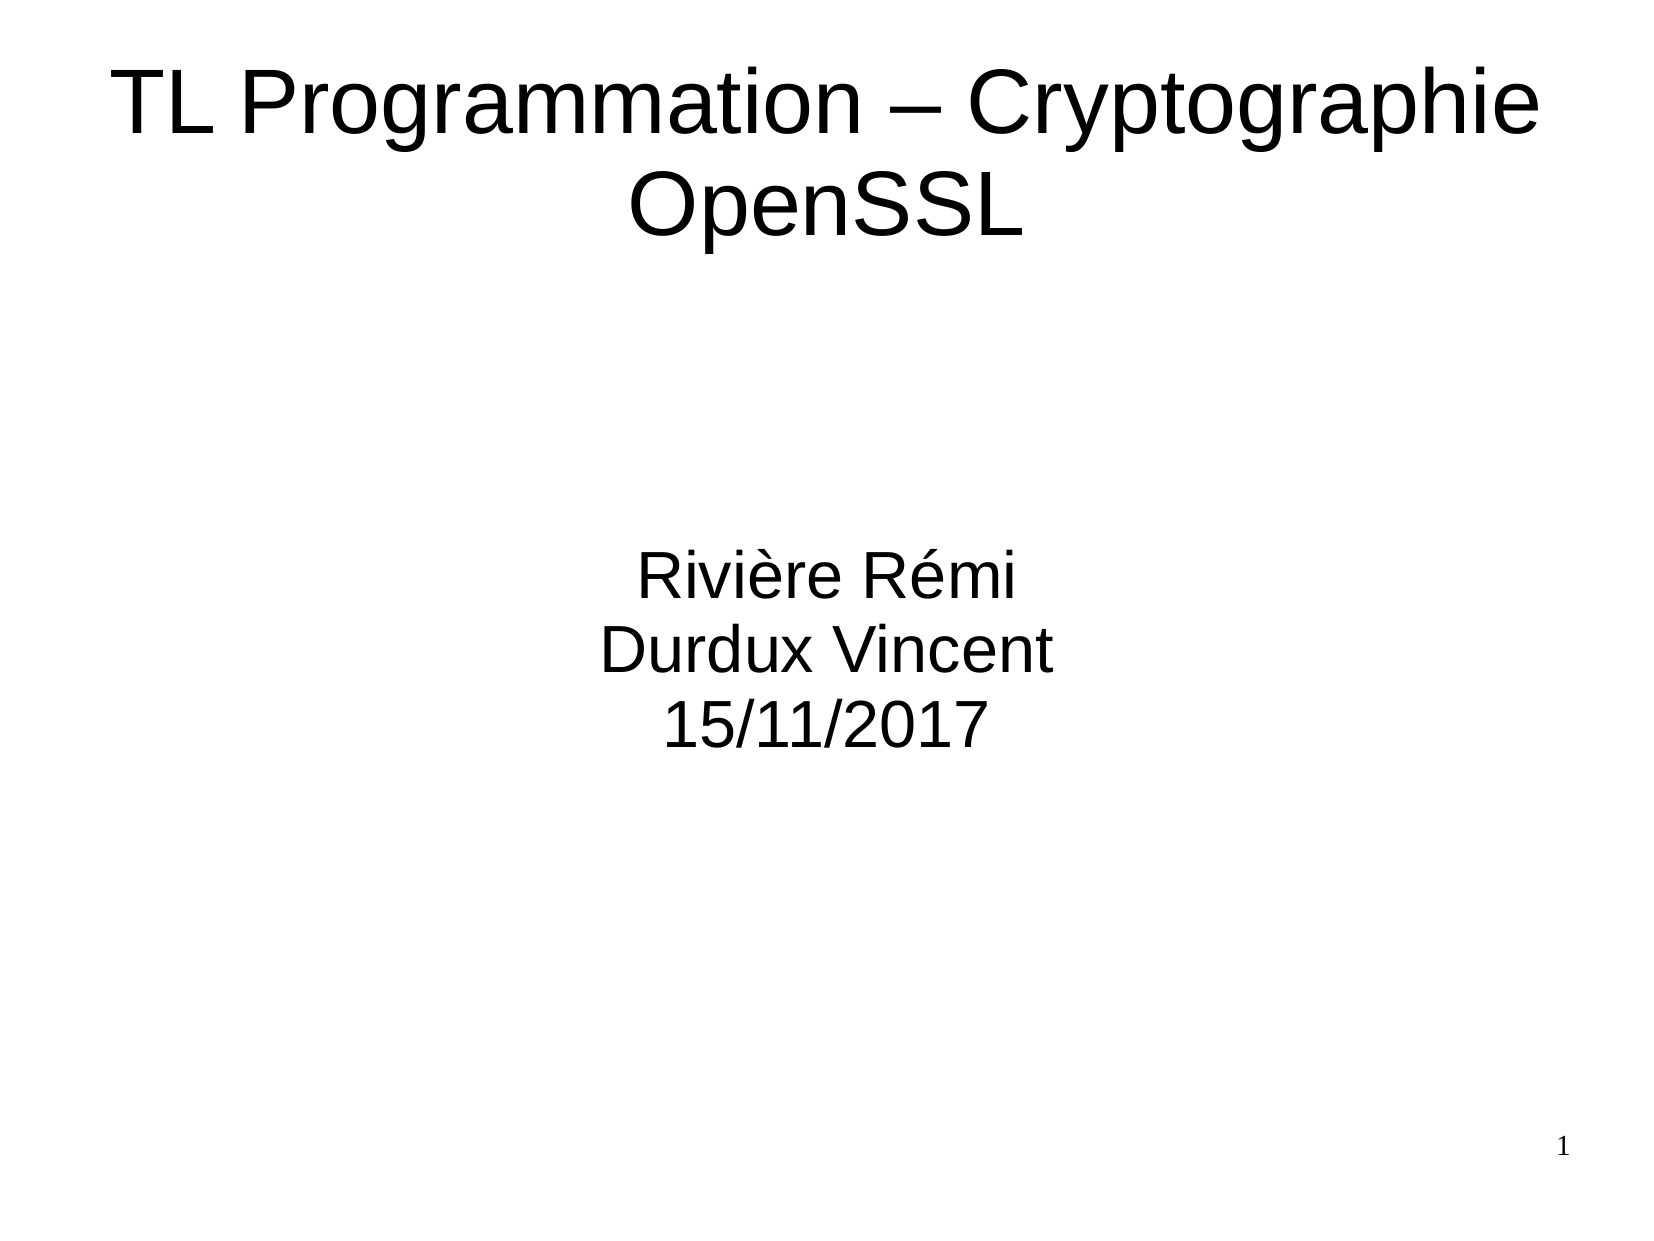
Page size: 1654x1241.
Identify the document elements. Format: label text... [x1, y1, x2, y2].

subtitle Rivière Rémi Durdux Vincent 15/11/2017 [82, 290, 1571, 1010]
title TL Programmation – Cryptographie OpenSSL [82, 49, 1571, 257]
